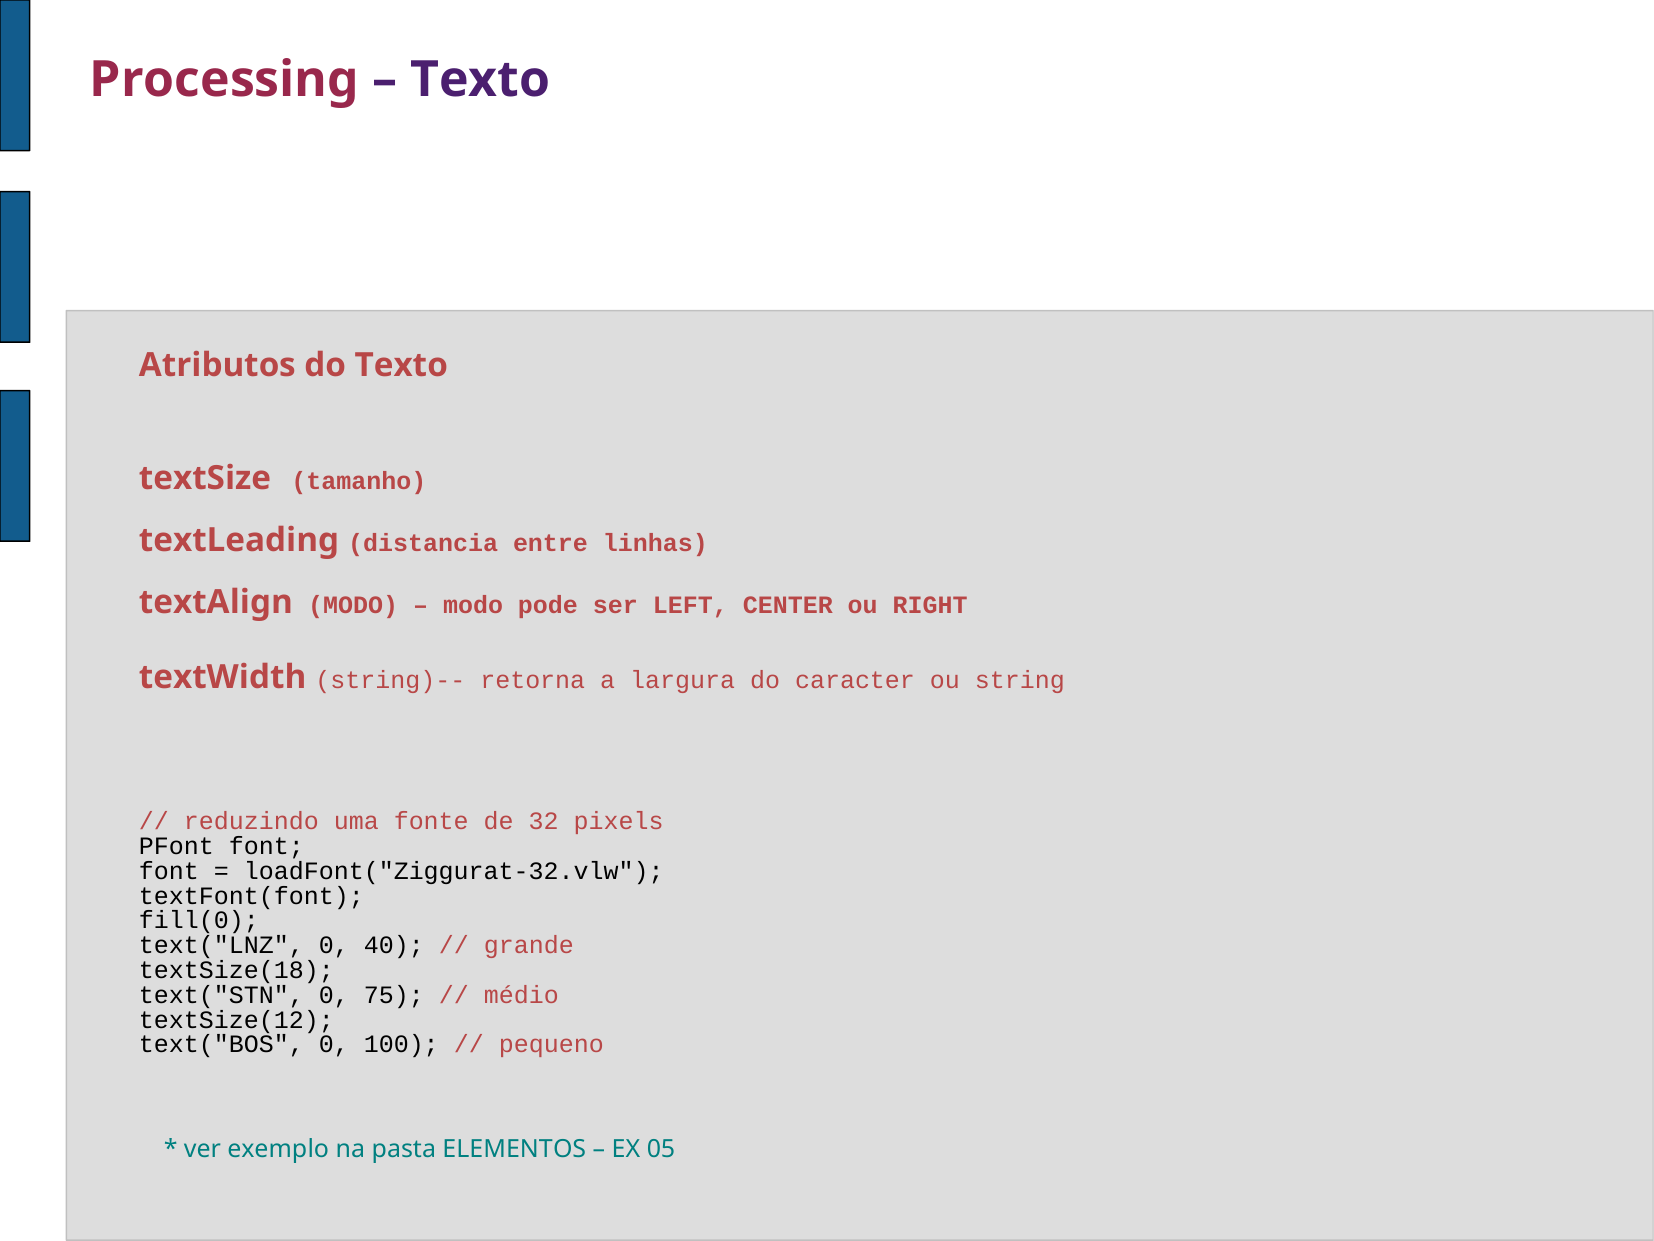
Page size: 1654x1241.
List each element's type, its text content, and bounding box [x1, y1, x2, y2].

text_box Atributos do Texto textSize (tamanho) textLeading (distancia entre linhas) textAlign (MODO) – modo pode ser LEFT, CENTER ou RIGHT textWidth (string)-- retorna a largura do caracter ou string // reduzindo uma fonte de 32 pixels PFont font; font = loadFont("Ziggurat-32.vlw"); textFont(font); fill(0); text("LNZ", 0, 40); // grande textSize(18); text("STN", 0, 75); // médio textSize(12); text("BOS", 0, 100); // pequeno [124, 337, 1613, 1215]
text_box Processing – Texto [75, 37, 1501, 113]
text_box * ver exemplo na pasta ELEMENTOS – EX 05 [148, 1124, 976, 1171]
